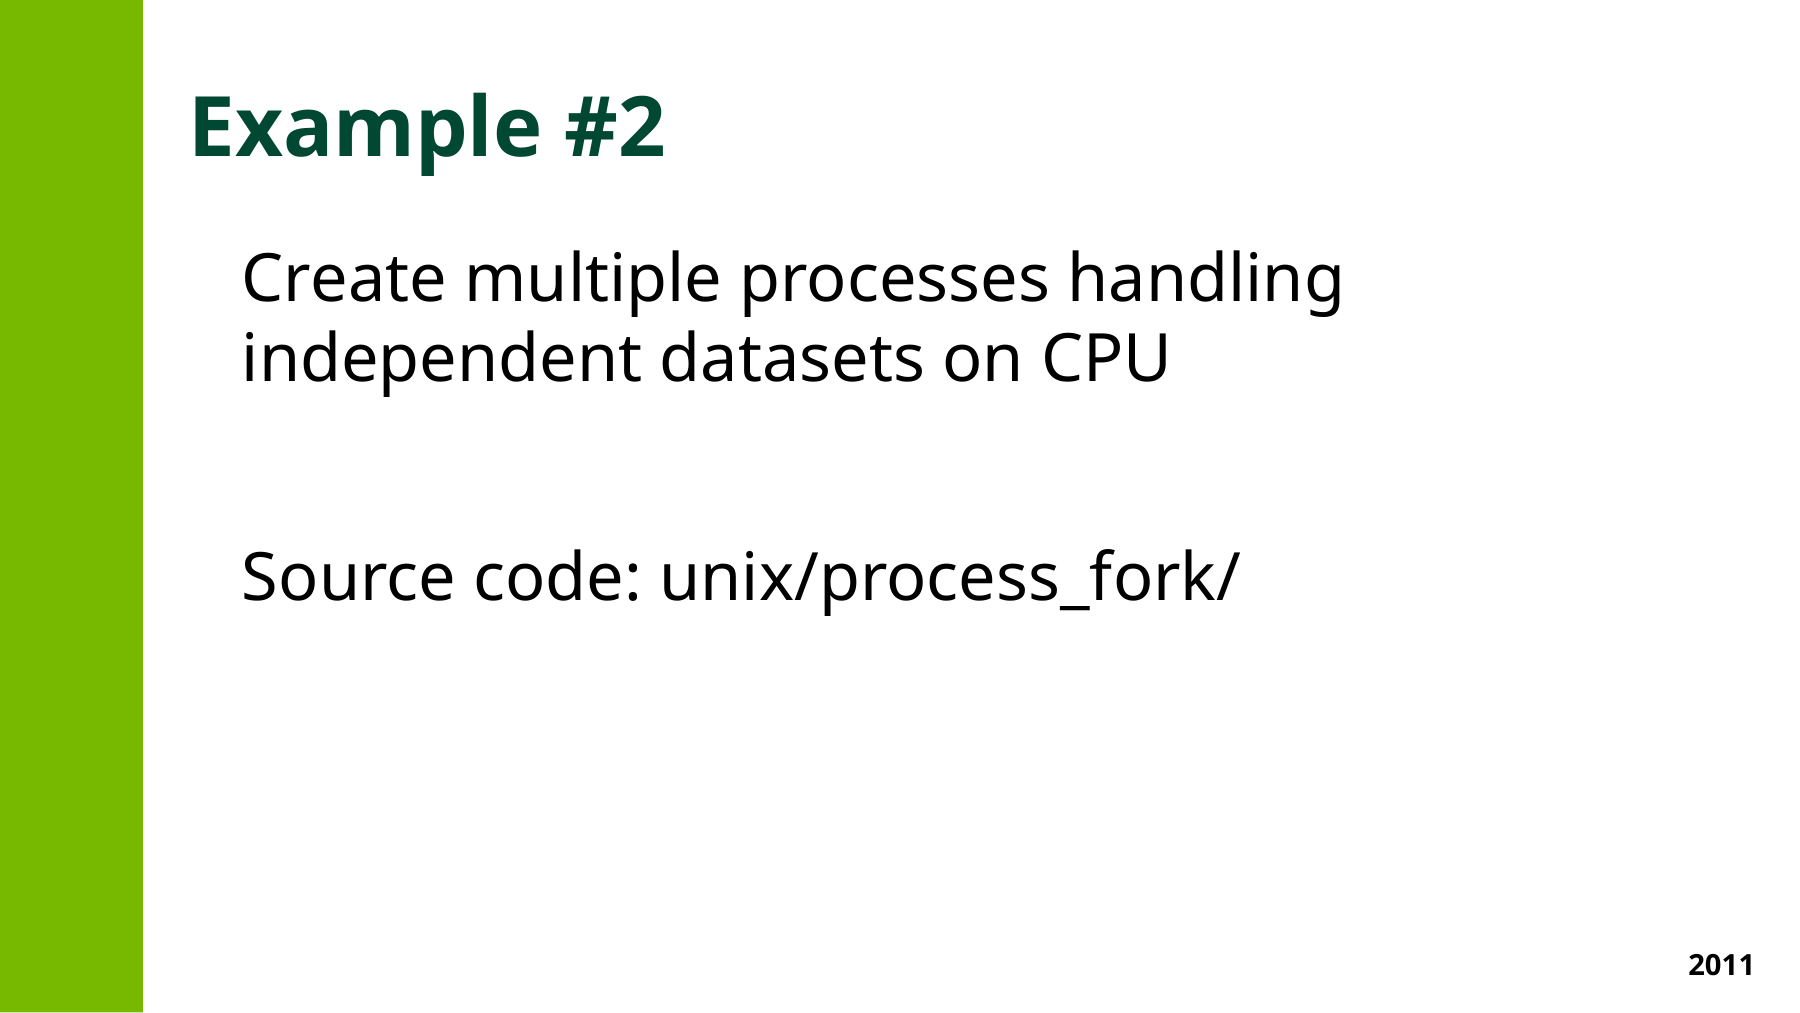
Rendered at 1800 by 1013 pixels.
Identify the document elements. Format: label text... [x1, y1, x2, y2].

list Create multiple processes handling independent datasets on CPU Source code: unix/process_fork/ [188, 227, 1733, 976]
title Example #2 [188, 40, 1733, 211]
